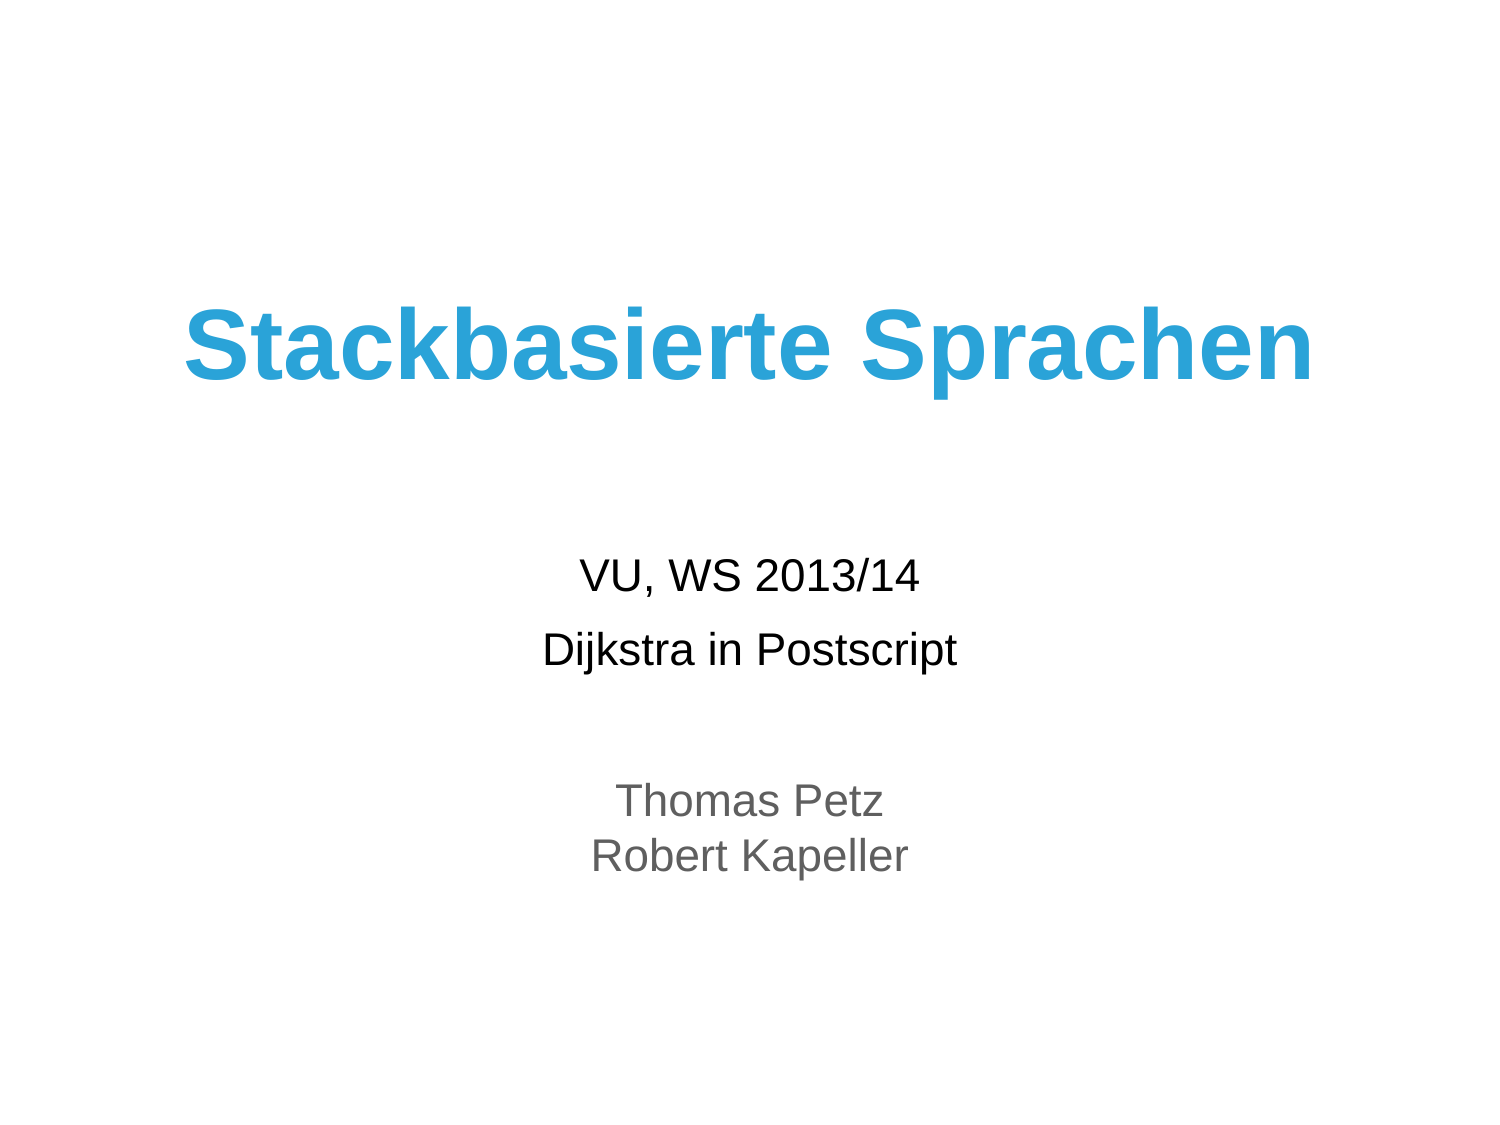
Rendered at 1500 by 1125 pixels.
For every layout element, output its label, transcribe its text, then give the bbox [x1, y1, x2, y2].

subtitle VU, WS 2013/14 Dijkstra in Postscript [58, 491, 1442, 728]
title Stackbasierte Sprachen [58, 36, 1442, 408]
text_box Thomas Petz Robert Kapeller [58, 763, 1442, 889]
